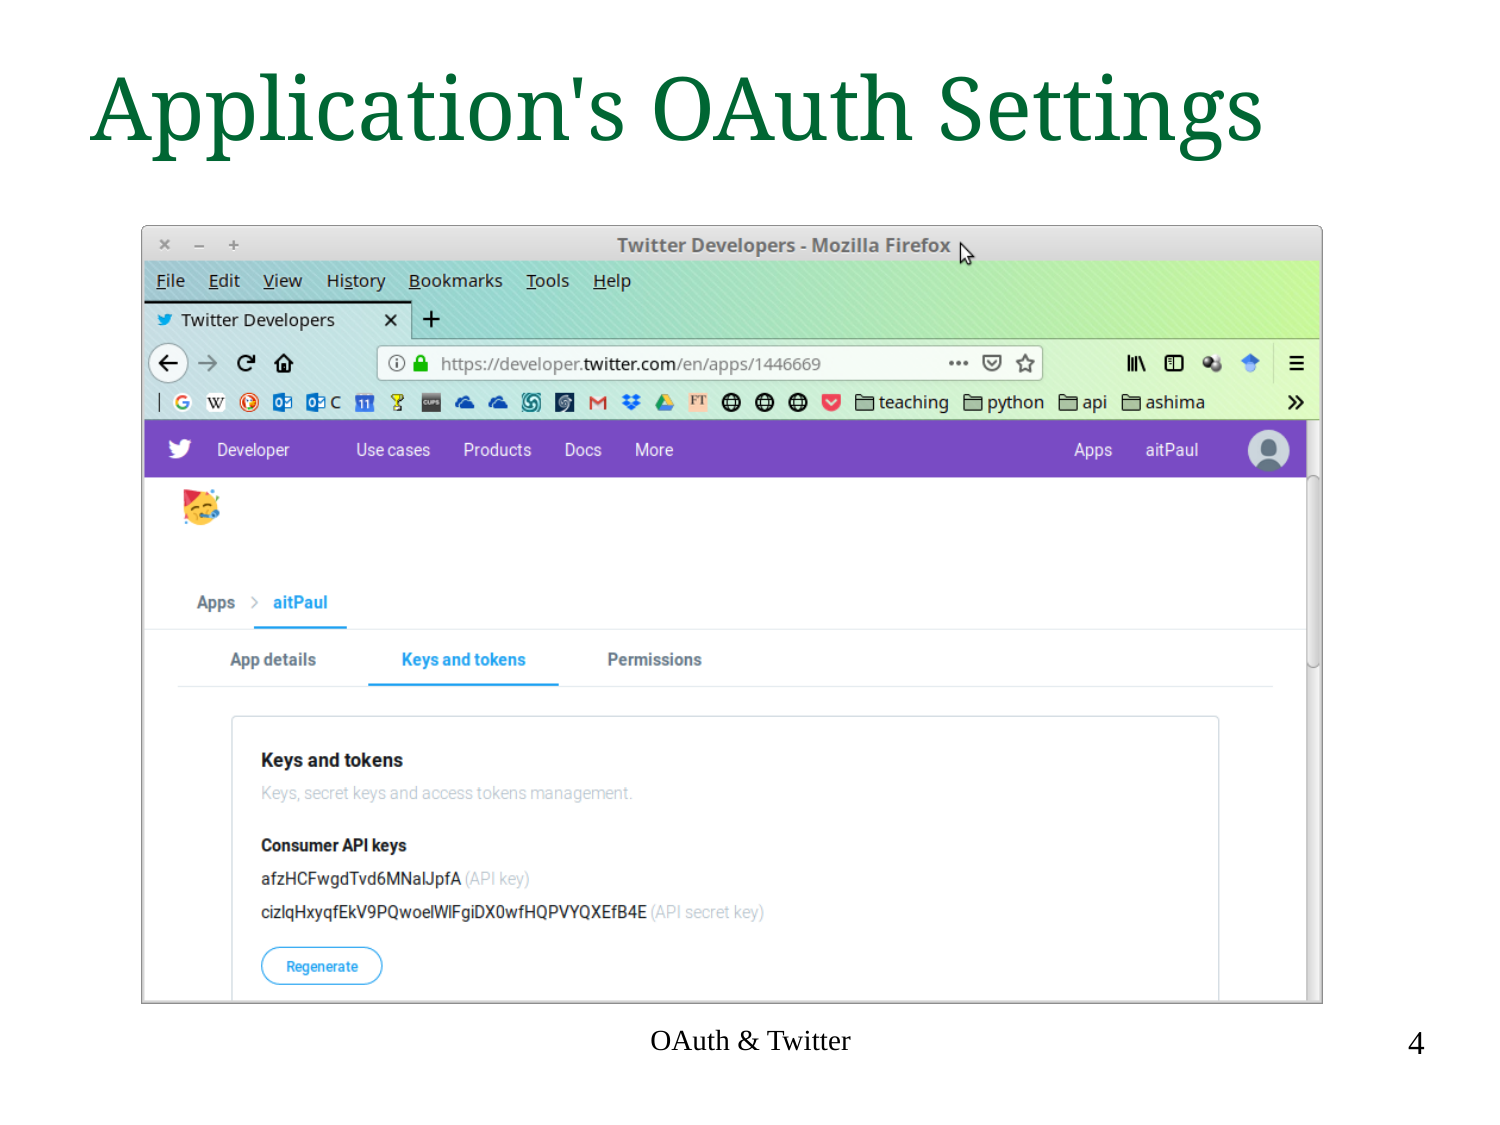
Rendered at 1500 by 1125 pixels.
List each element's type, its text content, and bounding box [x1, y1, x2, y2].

picture [141, 225, 1323, 1004]
title Application's OAuth Settings [75, 45, 1425, 233]
